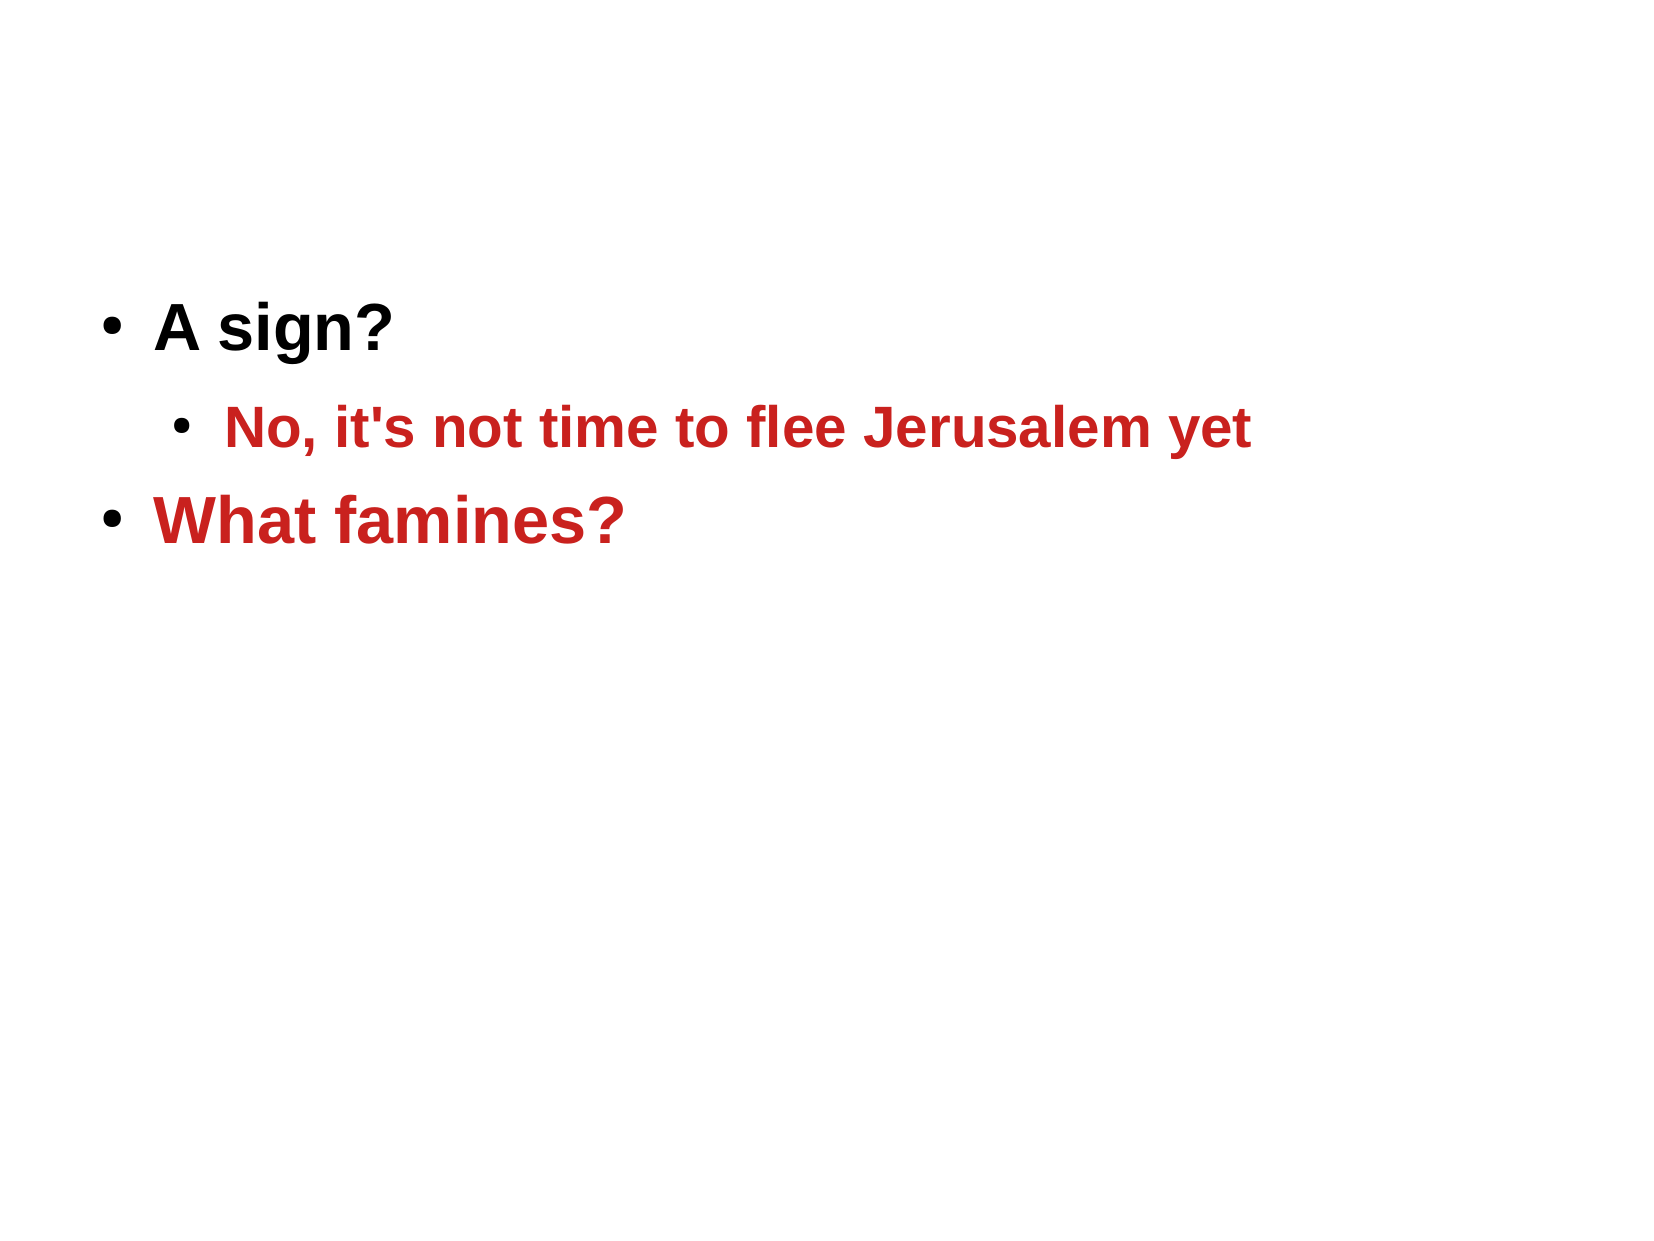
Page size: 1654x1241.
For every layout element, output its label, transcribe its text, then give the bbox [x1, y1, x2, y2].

list A sign? No, it's not time to flee Jerusalem yet What famines? [82, 290, 1571, 1010]
